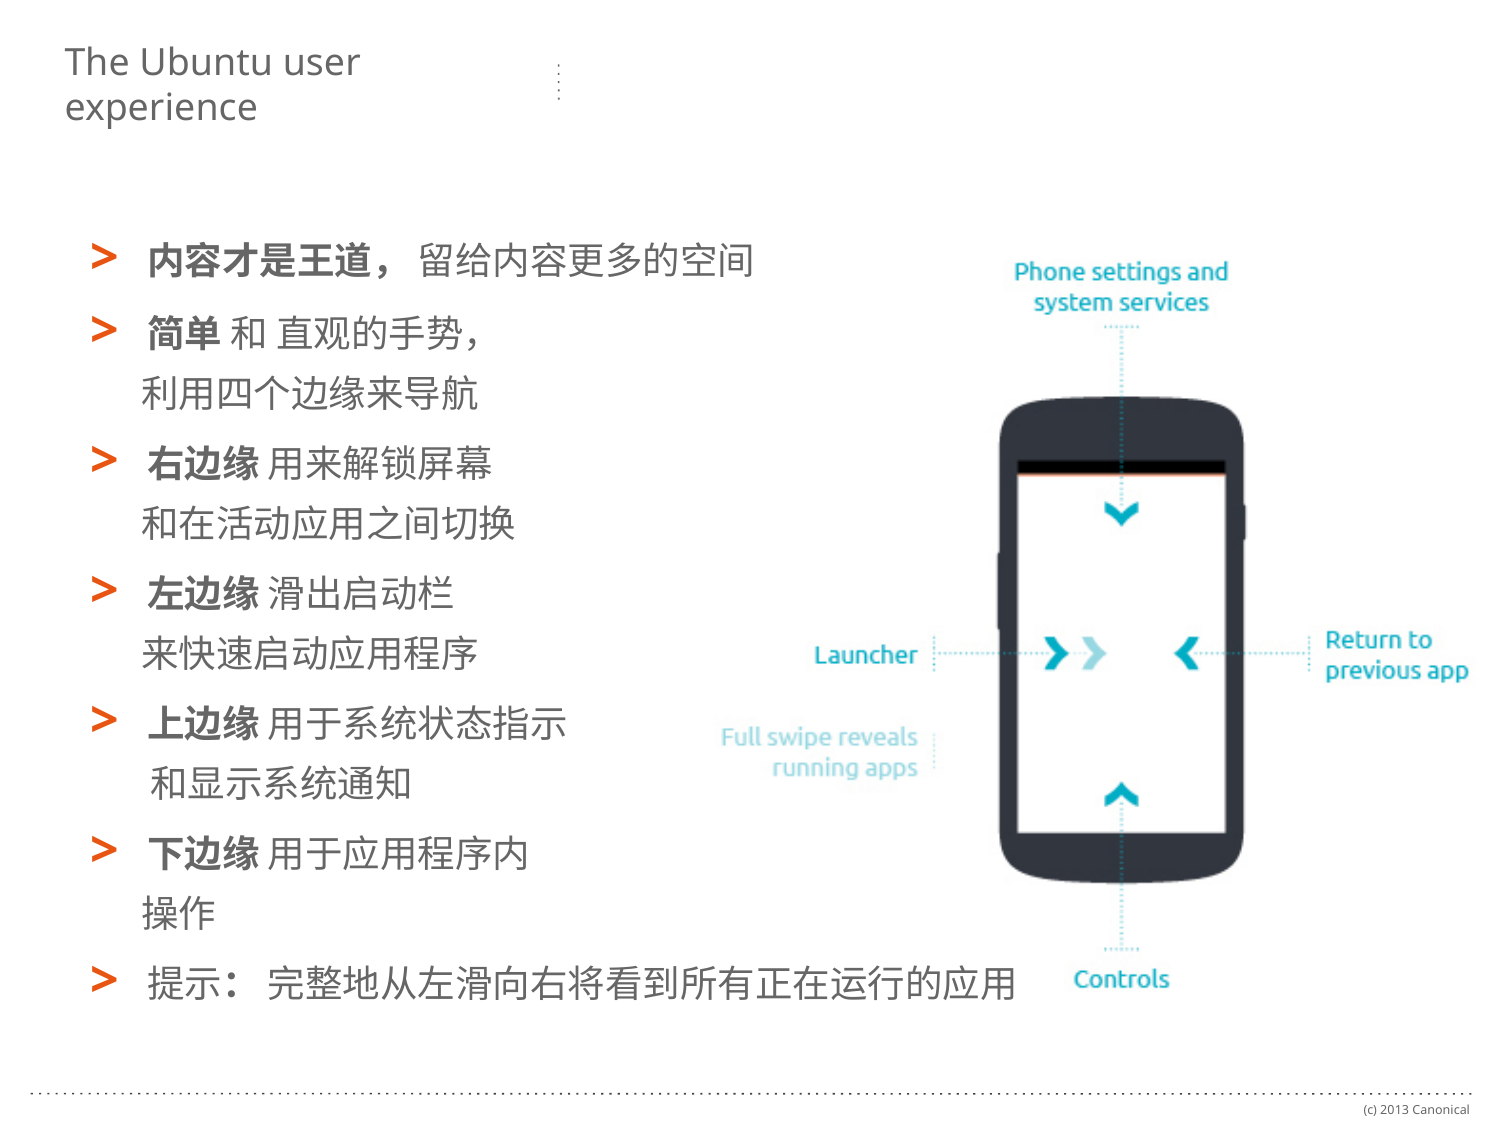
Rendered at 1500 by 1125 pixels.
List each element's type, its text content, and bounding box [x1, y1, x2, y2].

text_box (c) 2013 Canonical [19, 1099, 1485, 1119]
picture [608, 214, 1500, 1053]
list > 内容才是王道， 留给内容更多的空间 > 简单 和 直观的手势， 利用四个边缘来导航 > 右边缘 用来解锁屏幕 和在活动应用之间切换 > 左边缘 滑出启动栏 来快速启动应用程序 > 上边缘 用于系统状态指示 和显示系统通知 > 下边缘 用于应用程序内 操作 > 提示： 完整地从左滑向右将看到所有正在运行的应用 [75, 209, 1425, 1078]
title The Ubuntu user experience [49, 53, 567, 114]
